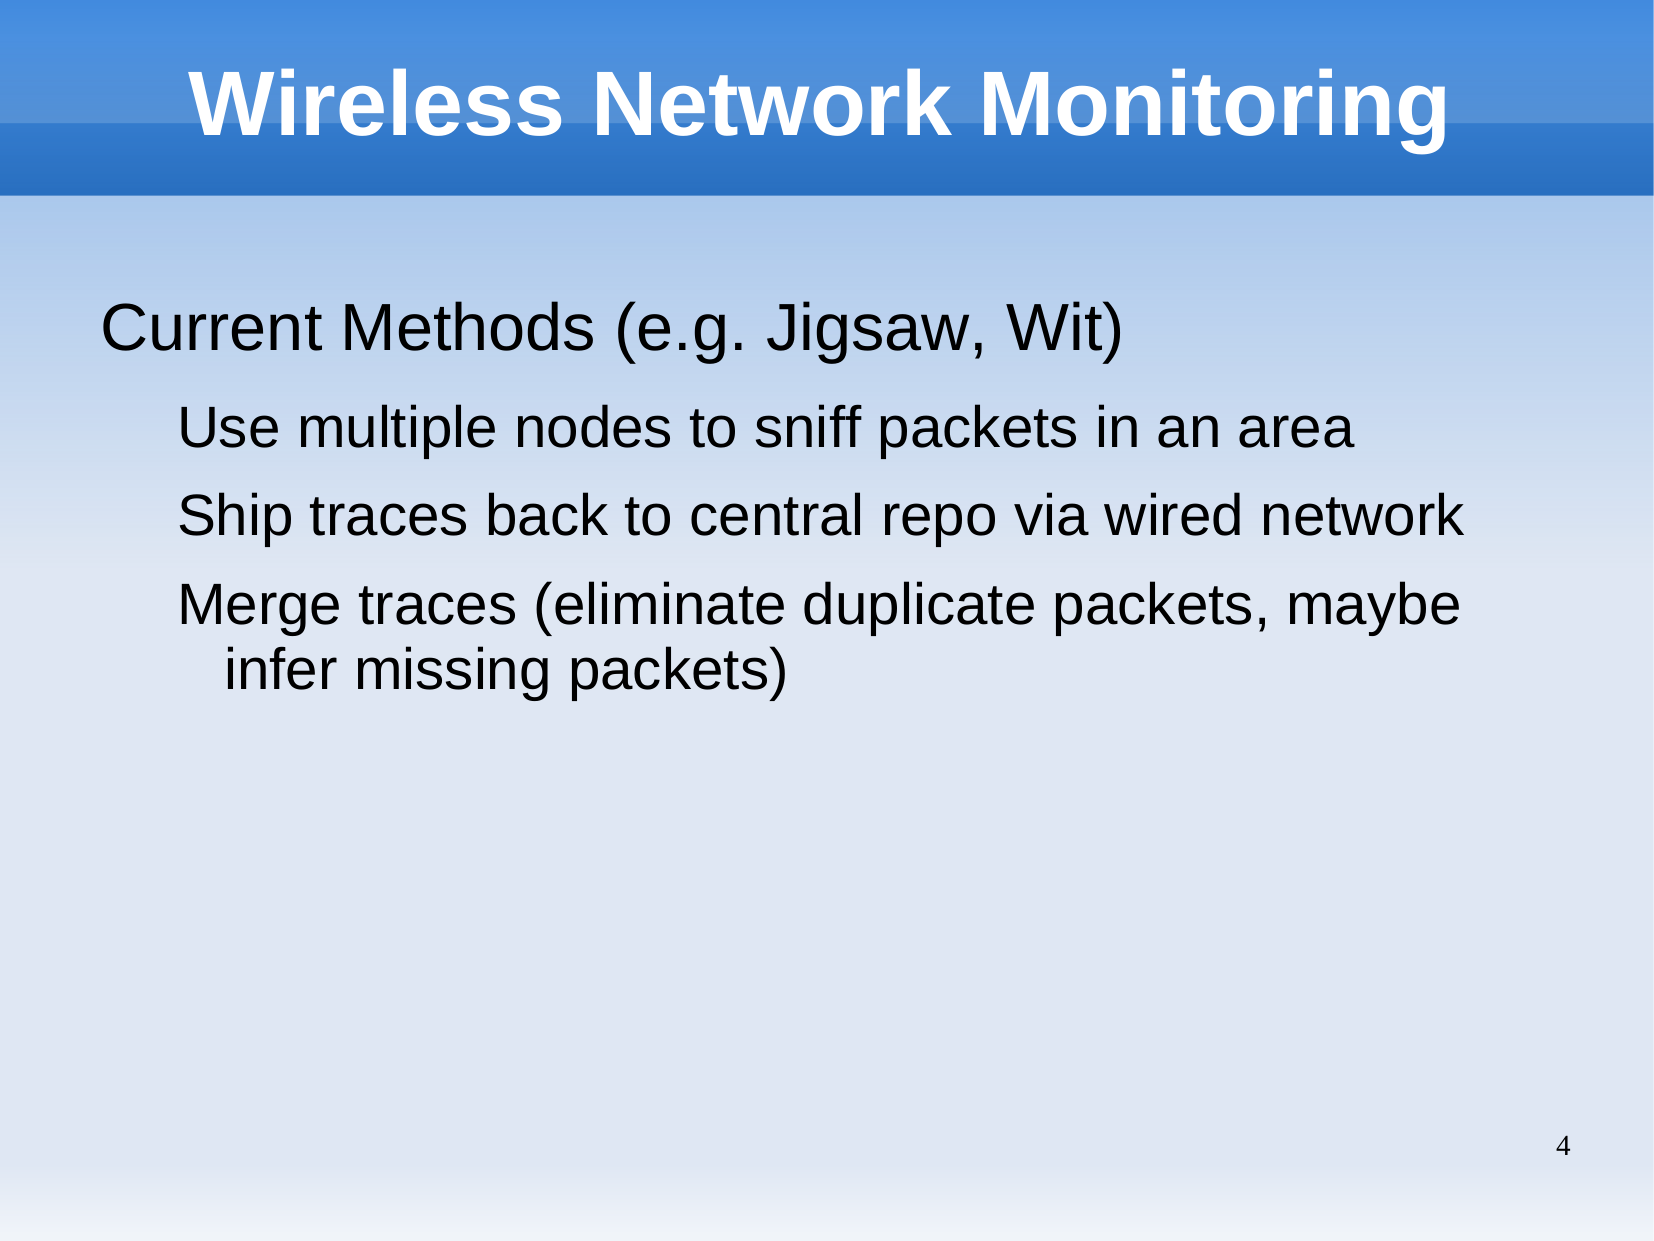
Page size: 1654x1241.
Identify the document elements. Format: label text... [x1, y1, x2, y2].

title Wireless Network Monitoring [76, 0, 1565, 208]
picture [0, 0, 1654, 1241]
list Current Methods (e.g. Jigsaw, Wit) Use multiple nodes to sniff packets in an area Ship traces back to central repo via wired network Merge traces (eliminate duplicate packets, maybe infer missing packets) [82, 290, 1571, 1094]
